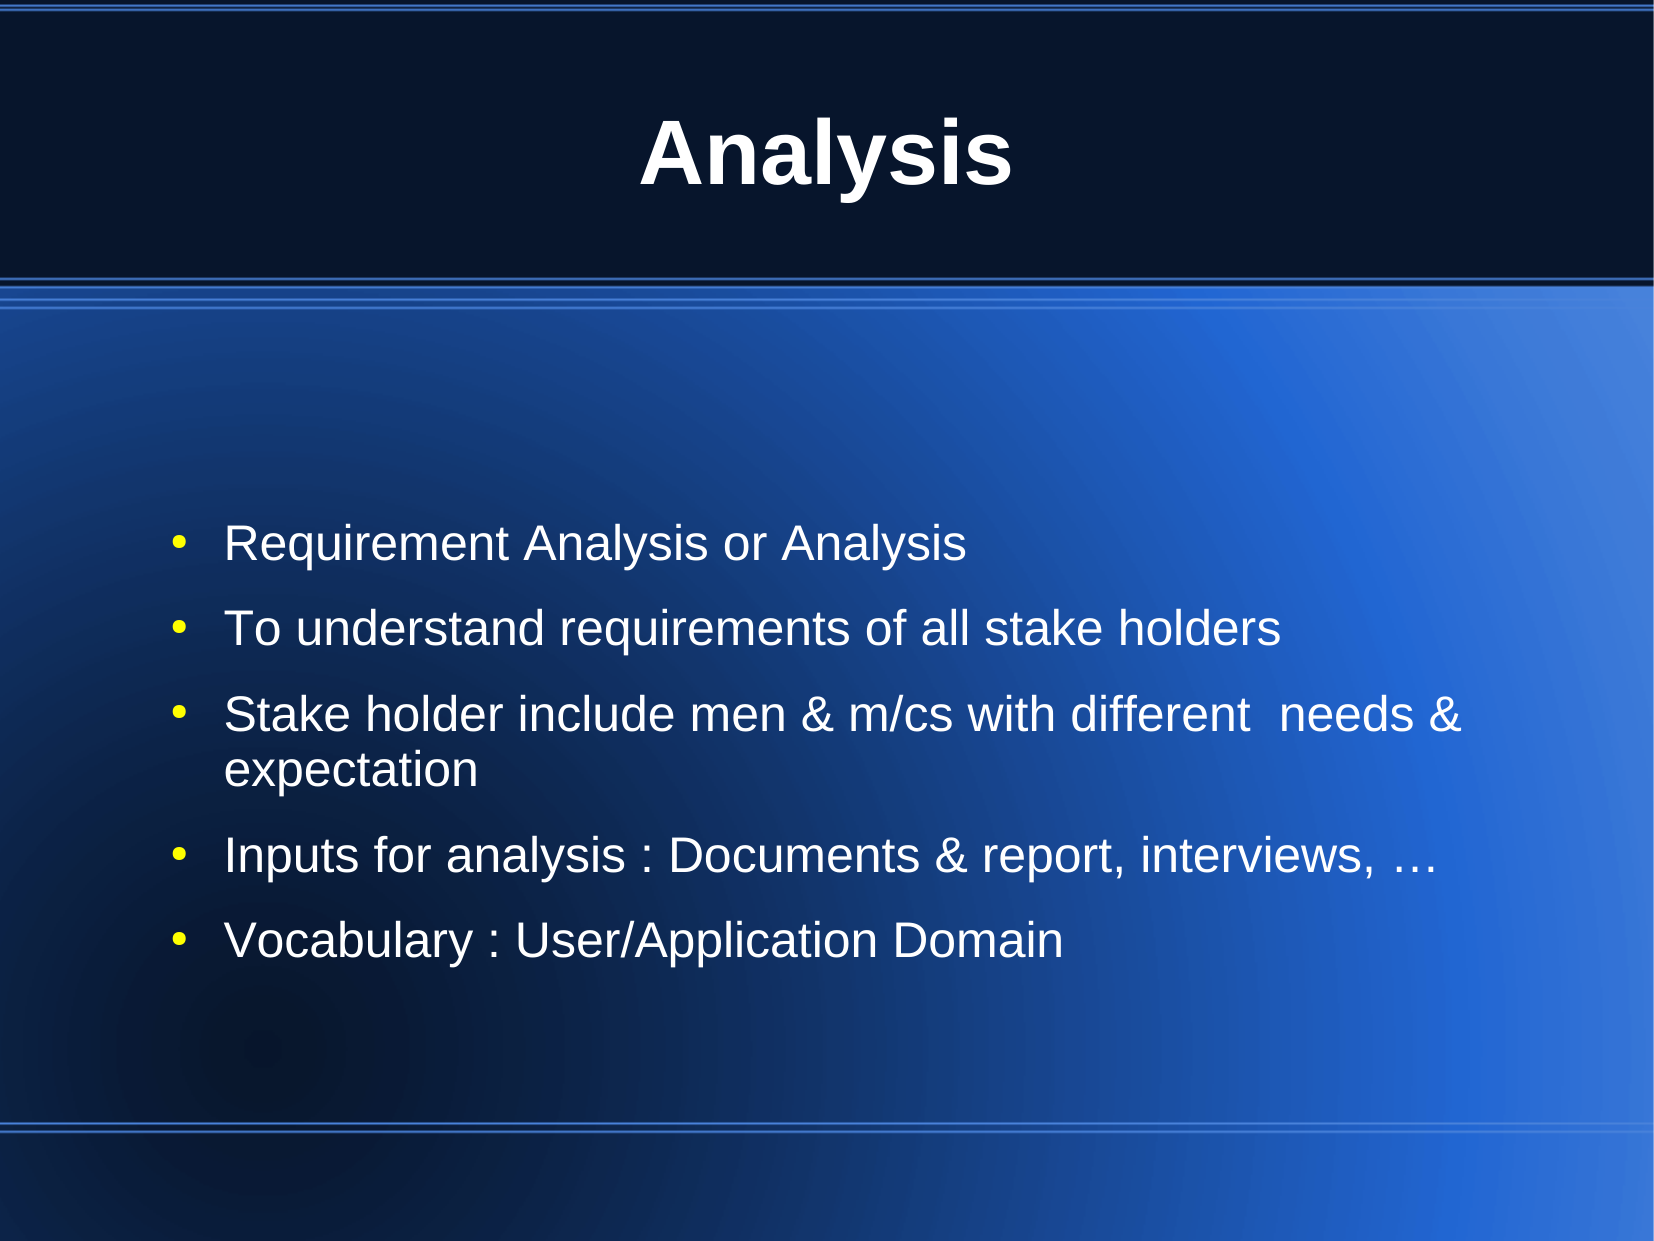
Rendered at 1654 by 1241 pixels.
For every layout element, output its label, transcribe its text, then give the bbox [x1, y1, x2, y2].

picture [0, 0, 1654, 1241]
list Requirement Analysis or Analysis To understand requirements of all stake holders Stake holder include men & m/cs with different needs & expectation Inputs for analysis : Documents & report, interviews, … Vocabulary : User/Application Domain [152, 344, 1534, 1127]
title Analysis [82, 49, 1571, 257]
